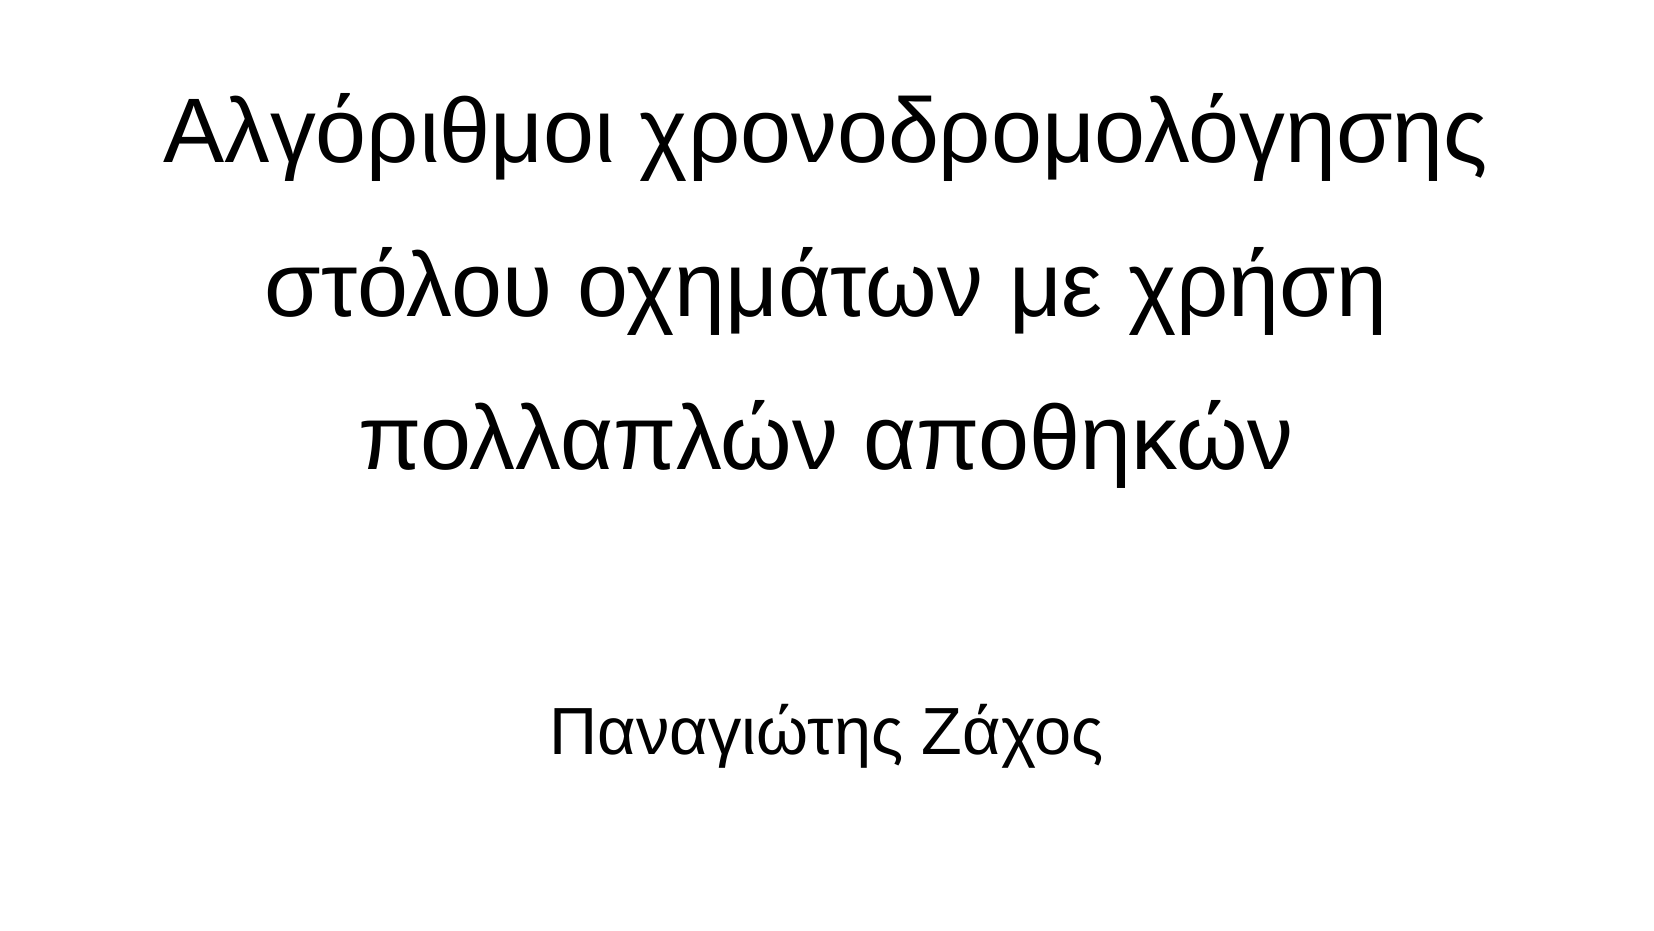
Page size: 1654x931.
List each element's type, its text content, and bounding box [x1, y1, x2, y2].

title Αλγόριθμοι χρονοδρομολόγησης στόλου οχημάτων με χρήση πολλαπλών αποθηκών [82, 27, 1571, 490]
subtitle Παναγιώτης Ζάχος [82, 600, 1571, 863]
